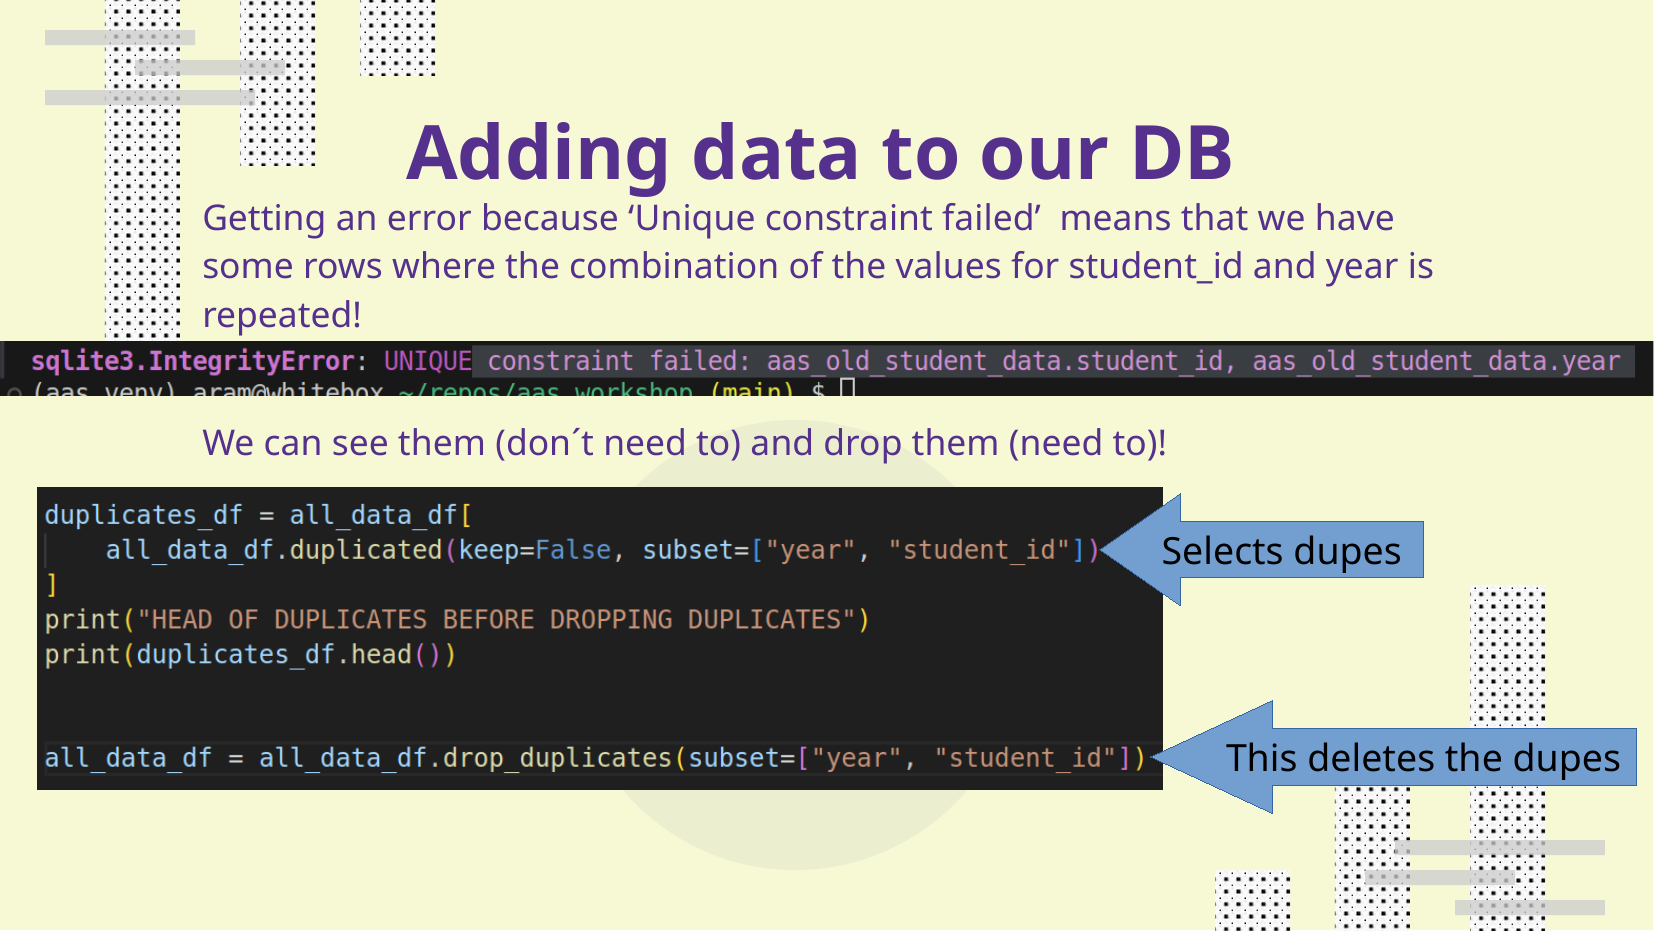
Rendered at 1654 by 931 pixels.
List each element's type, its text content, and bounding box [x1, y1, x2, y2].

picture [0, 202, 1654, 396]
picture [1470, 585, 1546, 728]
picture [1215, 870, 1291, 931]
picture [104, 46, 180, 90]
text_box Selects dupes [1099, 493, 1424, 606]
picture [1470, 916, 1546, 931]
text_box This deletes the dupes [1150, 700, 1637, 814]
picture [104, 0, 180, 30]
picture [240, 0, 315, 98]
picture [1334, 838, 1410, 931]
picture [37, 487, 187, 790]
text_box Getting an error because ‘Unique constraint failed’ means that we have some rows where the combination of the values for student_id and year is repeated! We can see them (don´t need to) and drop them (need to)! [187, 396, 1463, 838]
title Adding data to our DB [76, 98, 1565, 202]
text_box Getting an error because ‘Unique constraint failed’ means that we have some rows where the combination of the values for student_id and year is repeated! We can see them (don´t need to) and drop them (need to)! [187, 202, 1463, 341]
picture [1470, 856, 1546, 900]
picture [360, 0, 436, 76]
picture [1470, 786, 1546, 840]
